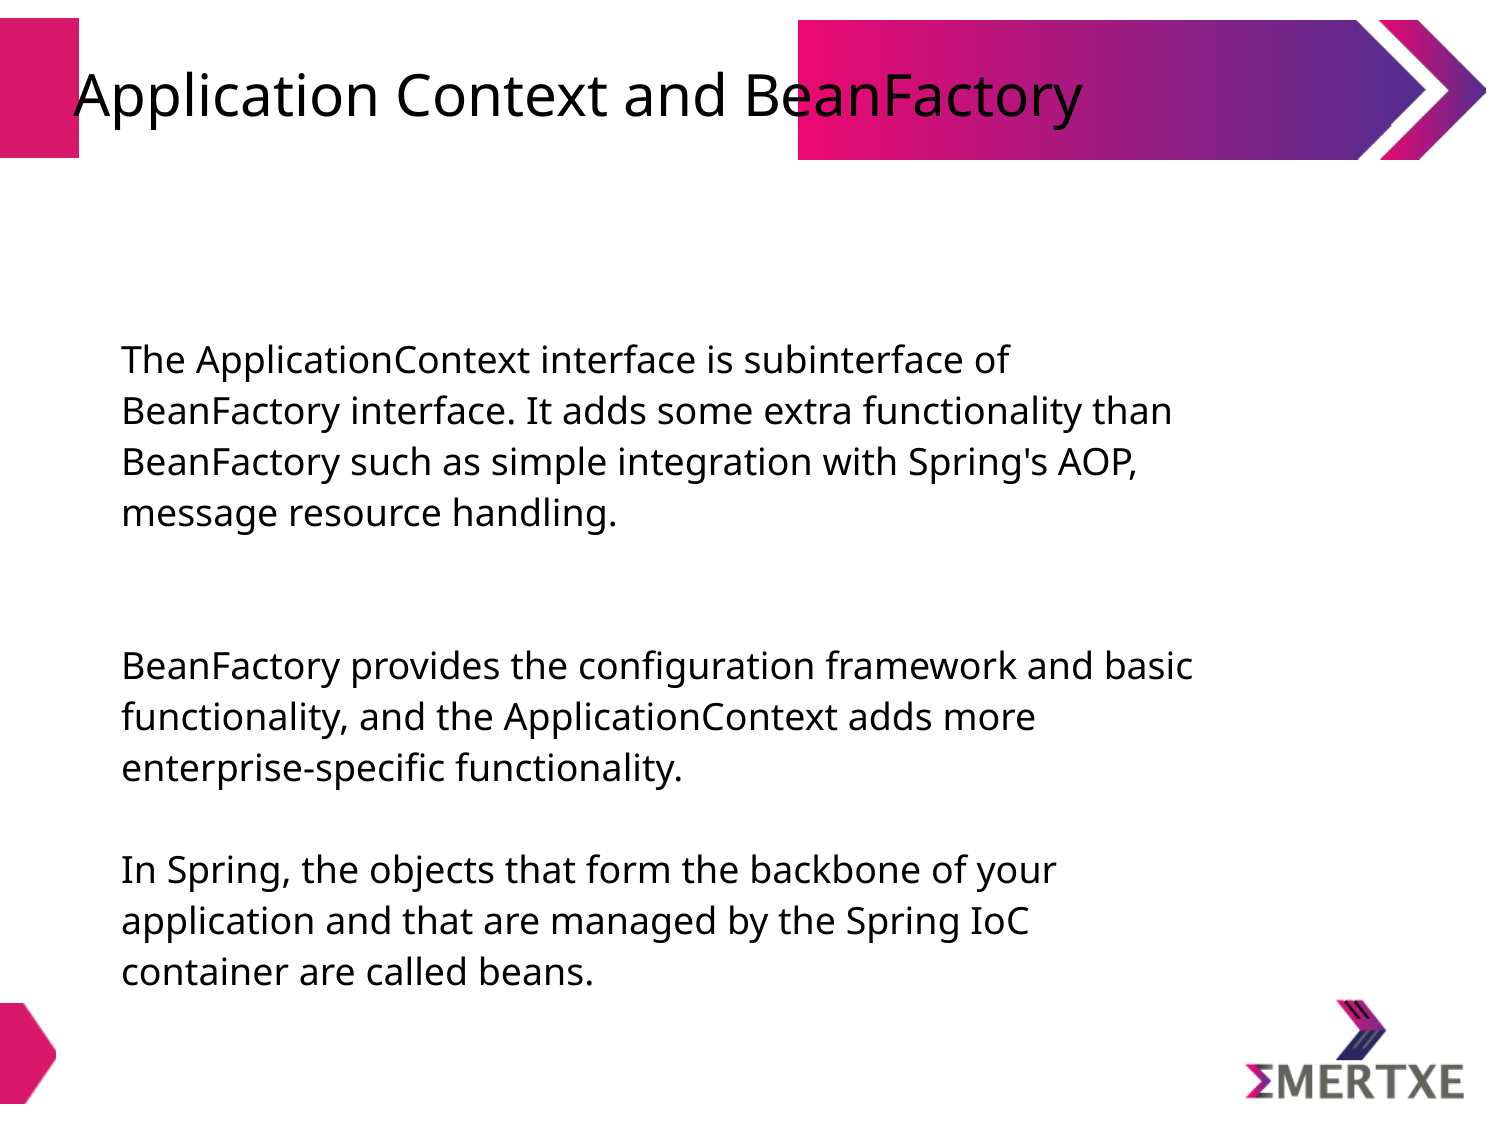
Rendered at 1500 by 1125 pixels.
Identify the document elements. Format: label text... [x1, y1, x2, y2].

text_box The ApplicationContext interface is subinterface of BeanFactory interface. It adds some extra functionality than BeanFactory such as simple integration with Spring's AOP, message resource handling. BeanFactory provides the configuration framework and basic functionality, and the ApplicationContext adds more enterprise-specific functionality. In Spring, the objects that form the backbone of your application and that are managed by the Spring IoC container are called beans. [106, 325, 1217, 957]
text_box Application Context and BeanFactory [59, 47, 1252, 131]
picture [1245, 996, 1465, 1099]
picture [798, 20, 1486, 160]
